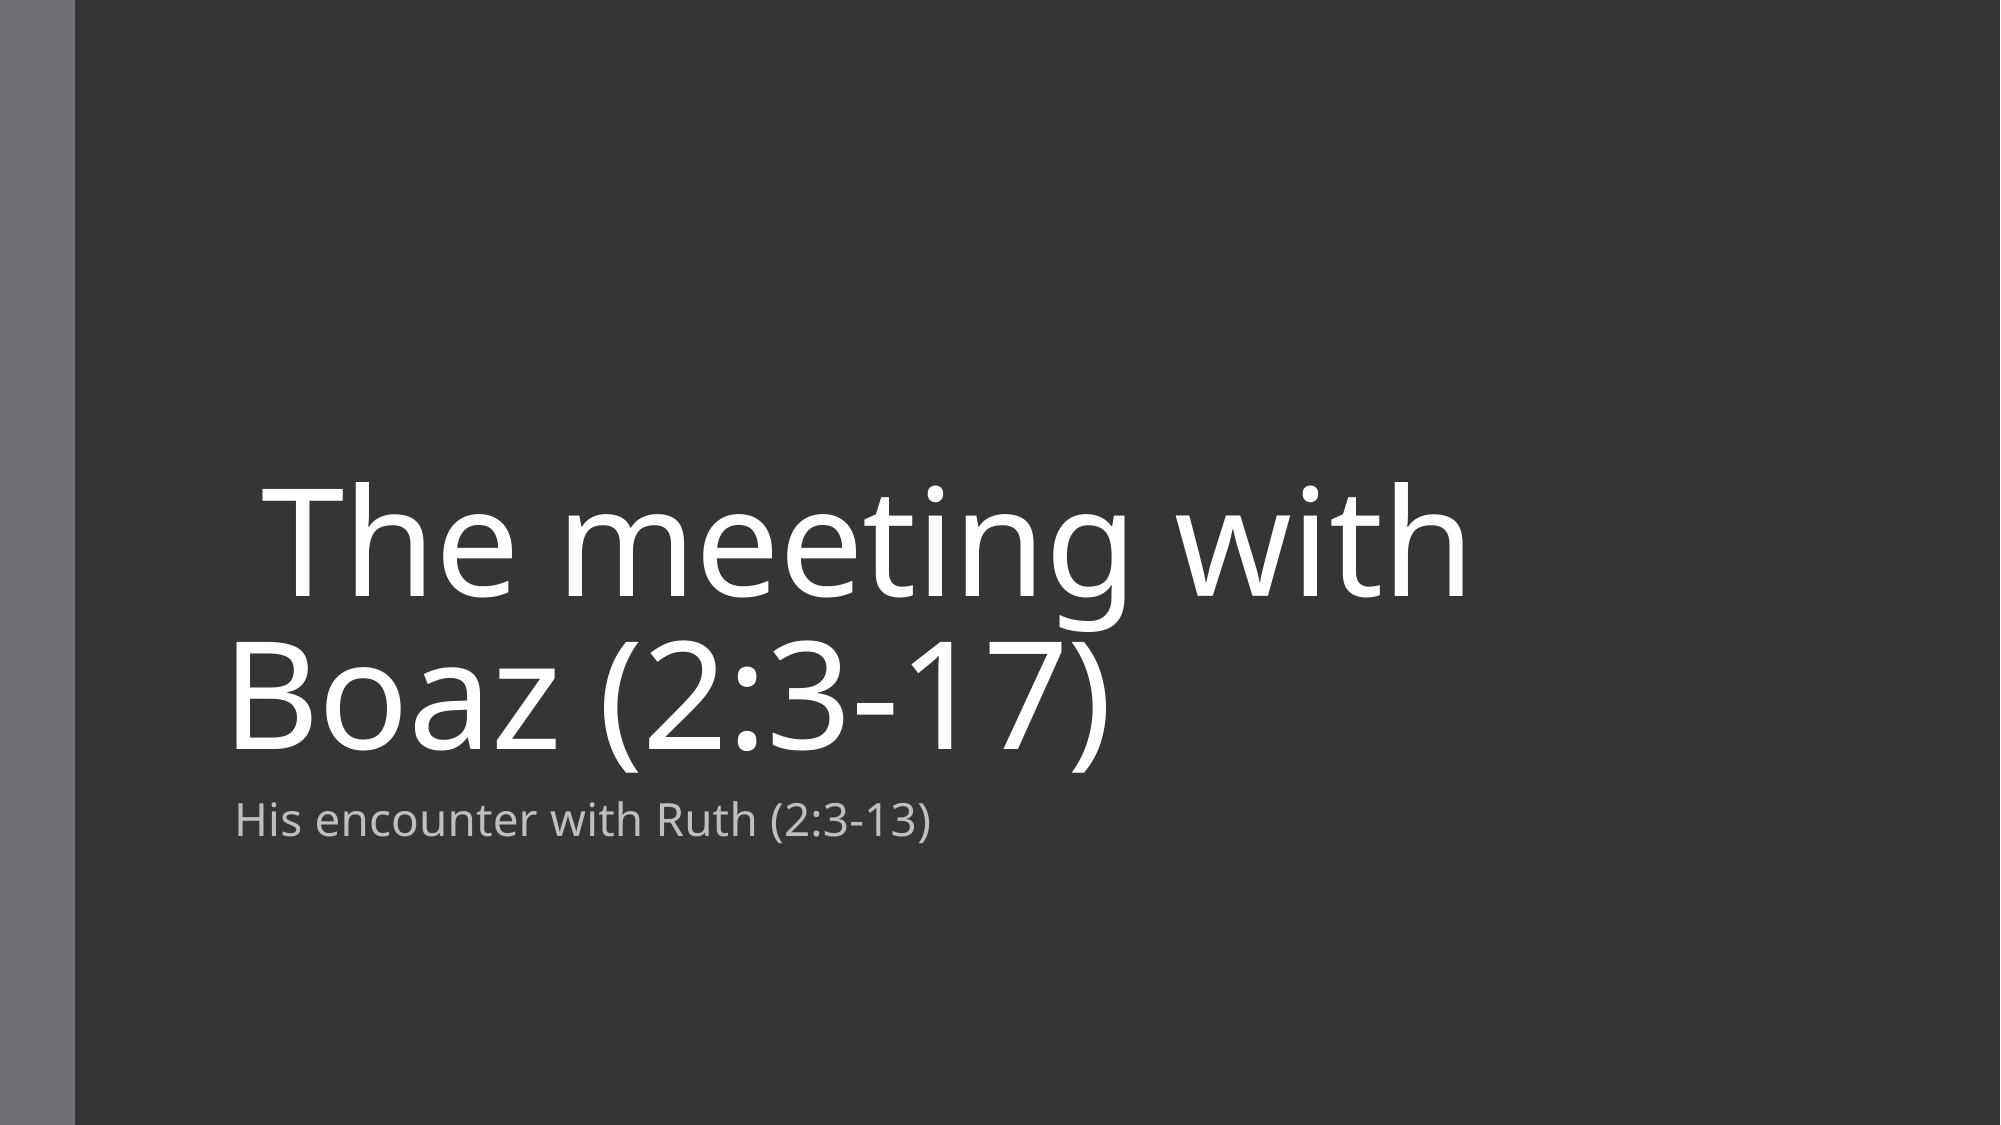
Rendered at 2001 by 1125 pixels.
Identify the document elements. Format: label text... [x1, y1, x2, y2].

subtitle His encounter with Ruth (2:3-13) [206, 787, 1752, 1066]
title The meeting with Boaz (2:3-17) [206, 124, 1752, 787]
